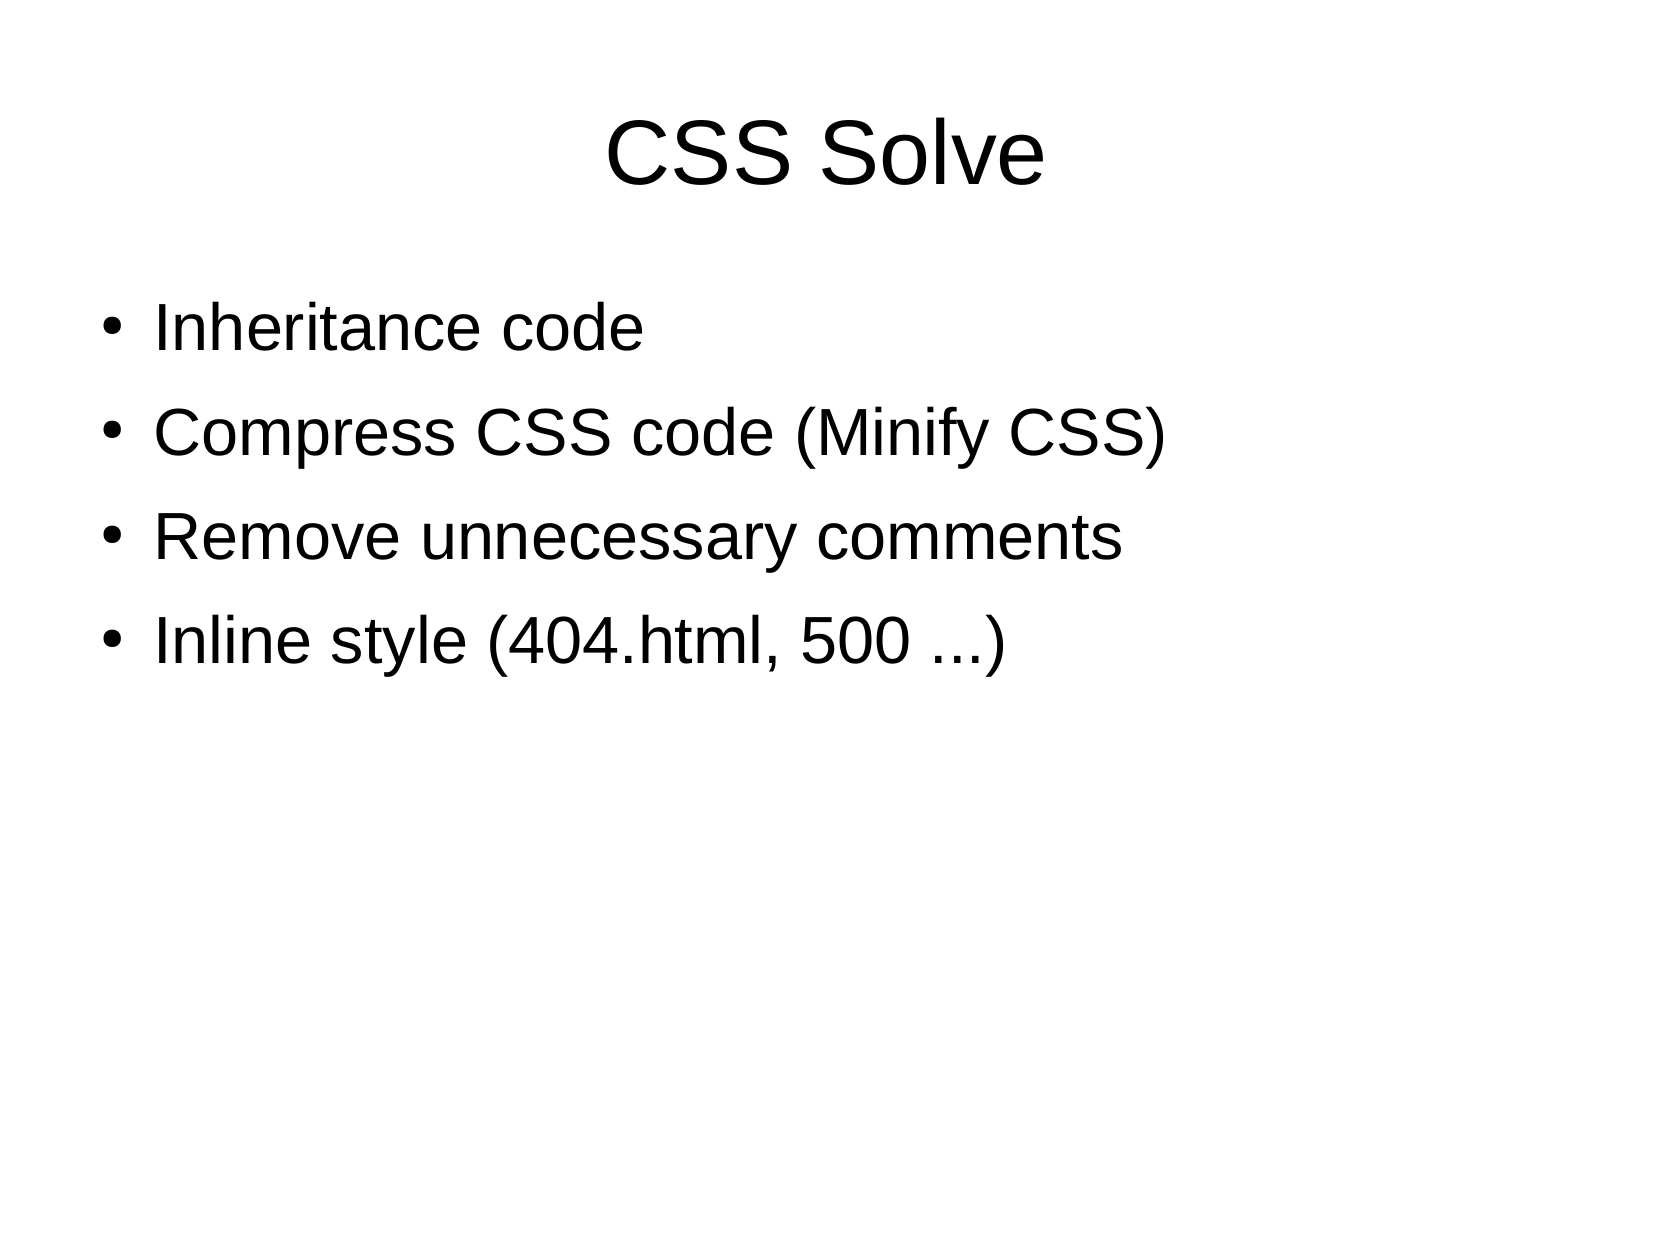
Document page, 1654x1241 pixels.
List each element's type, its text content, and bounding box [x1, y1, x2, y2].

list Inheritance code Compress CSS code (Minify CSS) Remove unnecessary comments Inline style (404.html, 500 ...) [82, 290, 1571, 1010]
title CSS Solve [82, 49, 1571, 257]
